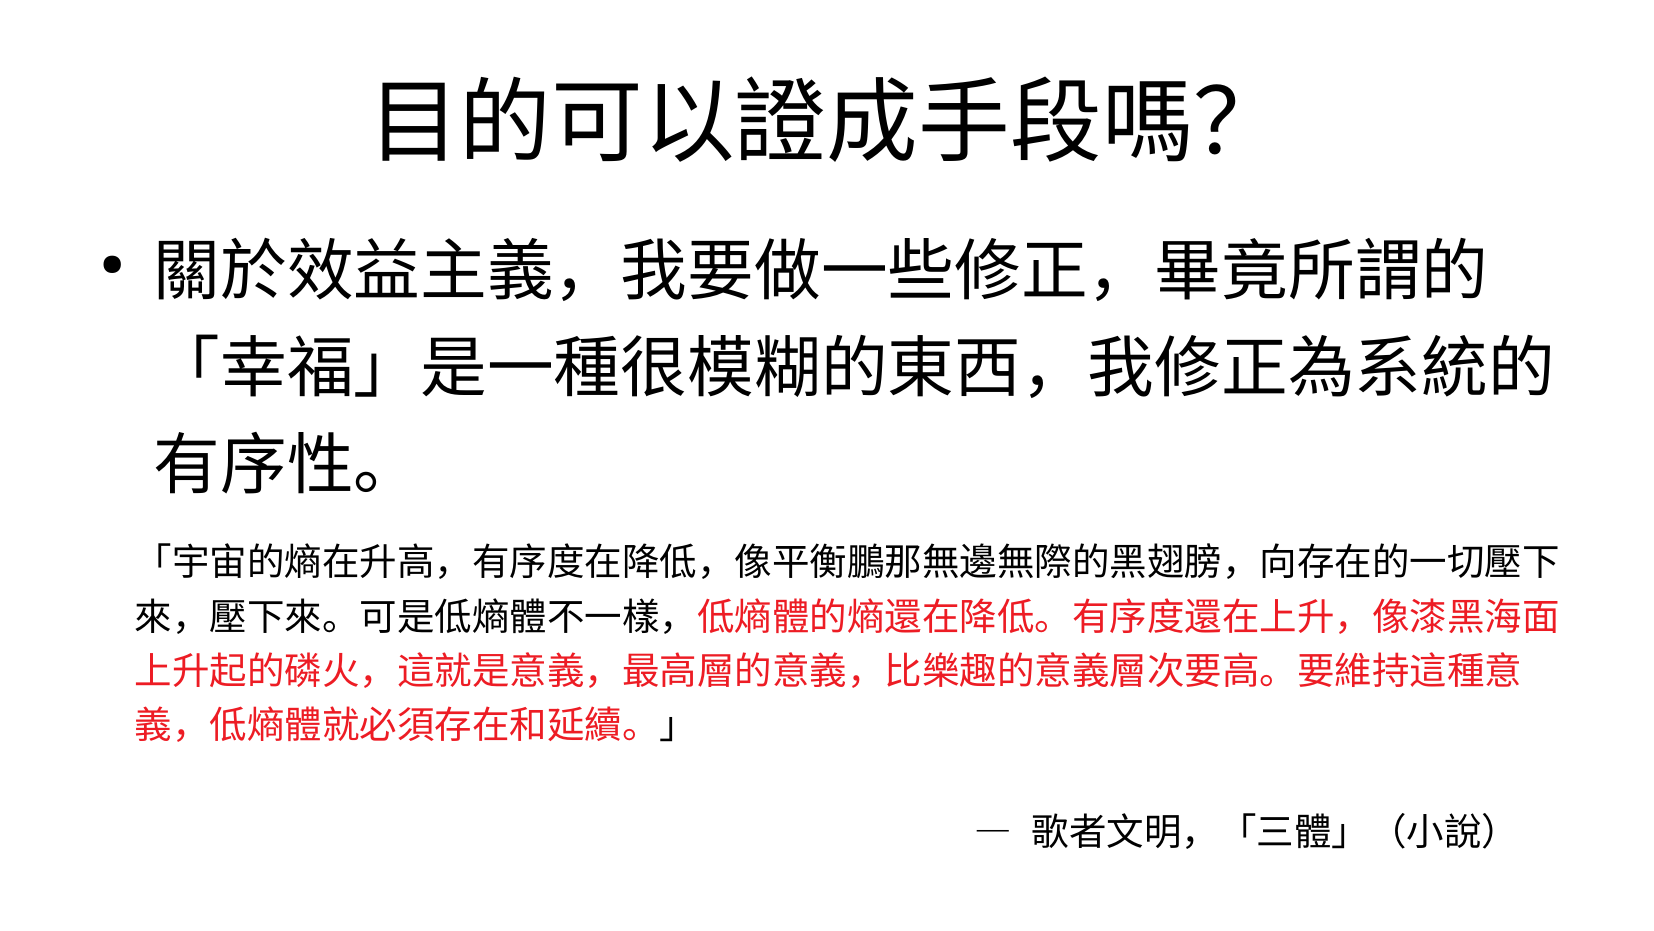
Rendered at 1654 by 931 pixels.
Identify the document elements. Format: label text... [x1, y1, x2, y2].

list 關於效益主義，我要做一些修正，畢竟所謂的「幸福」是一種很模糊的東西，我修正為系統的有序性。 [82, 217, 1571, 758]
title 目的可以證成手段嗎？ [82, 37, 1571, 193]
text_box — 歌者文明，「三體」（小說） [960, 795, 1576, 860]
text_box 「宇宙的熵在升高，有序度在降低，像平衡鵬那無邊無際的黑翅膀，向存在的一切壓下來，壓下來。可是低熵體不一樣，低熵體的熵還在降低。有序度還在上升，像漆黑海面上升起的磷火，這就是意義，最高層的意義，比樂趣的意義層次要高。要維持這種意義，低熵體就必須存在和延續。」 [120, 525, 1576, 796]
